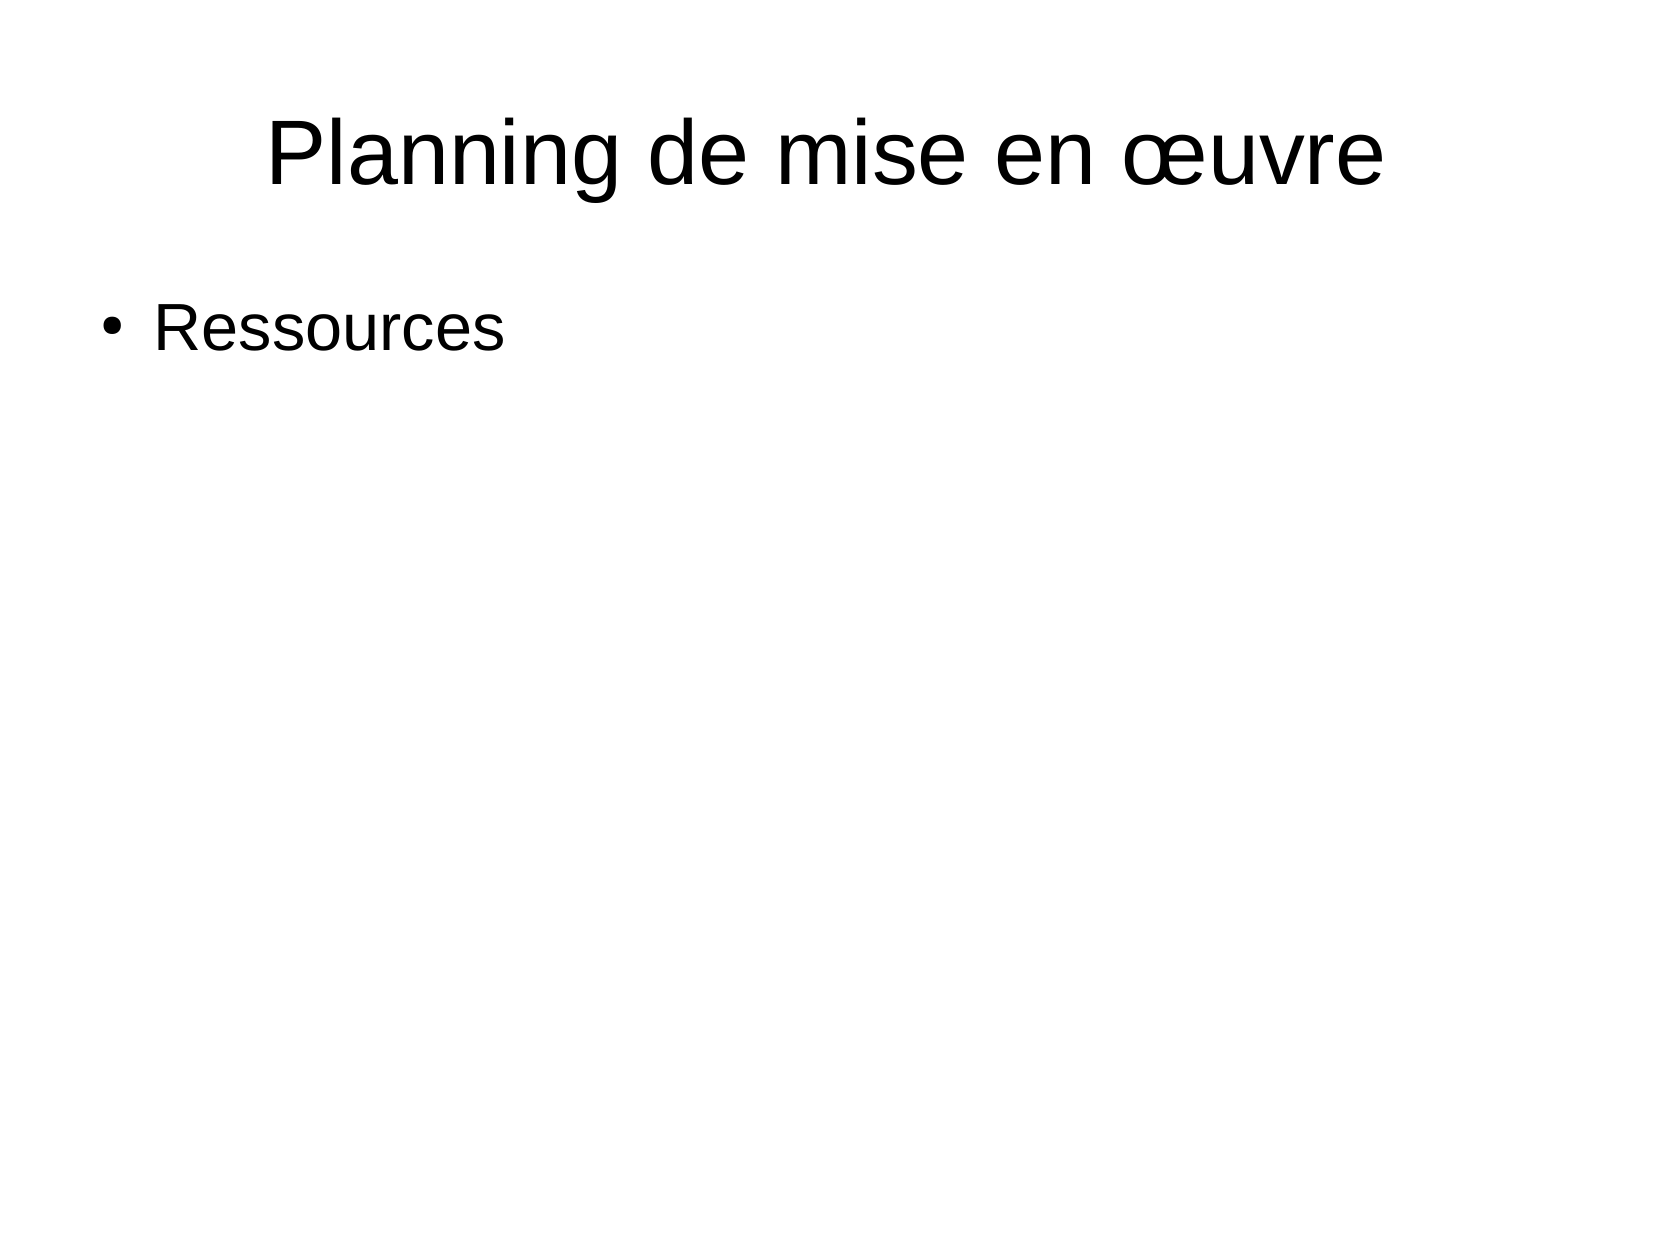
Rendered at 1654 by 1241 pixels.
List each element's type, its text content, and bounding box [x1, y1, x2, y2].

title Planning de mise en œuvre [82, 49, 1571, 257]
list Ressources [82, 290, 1571, 1010]
